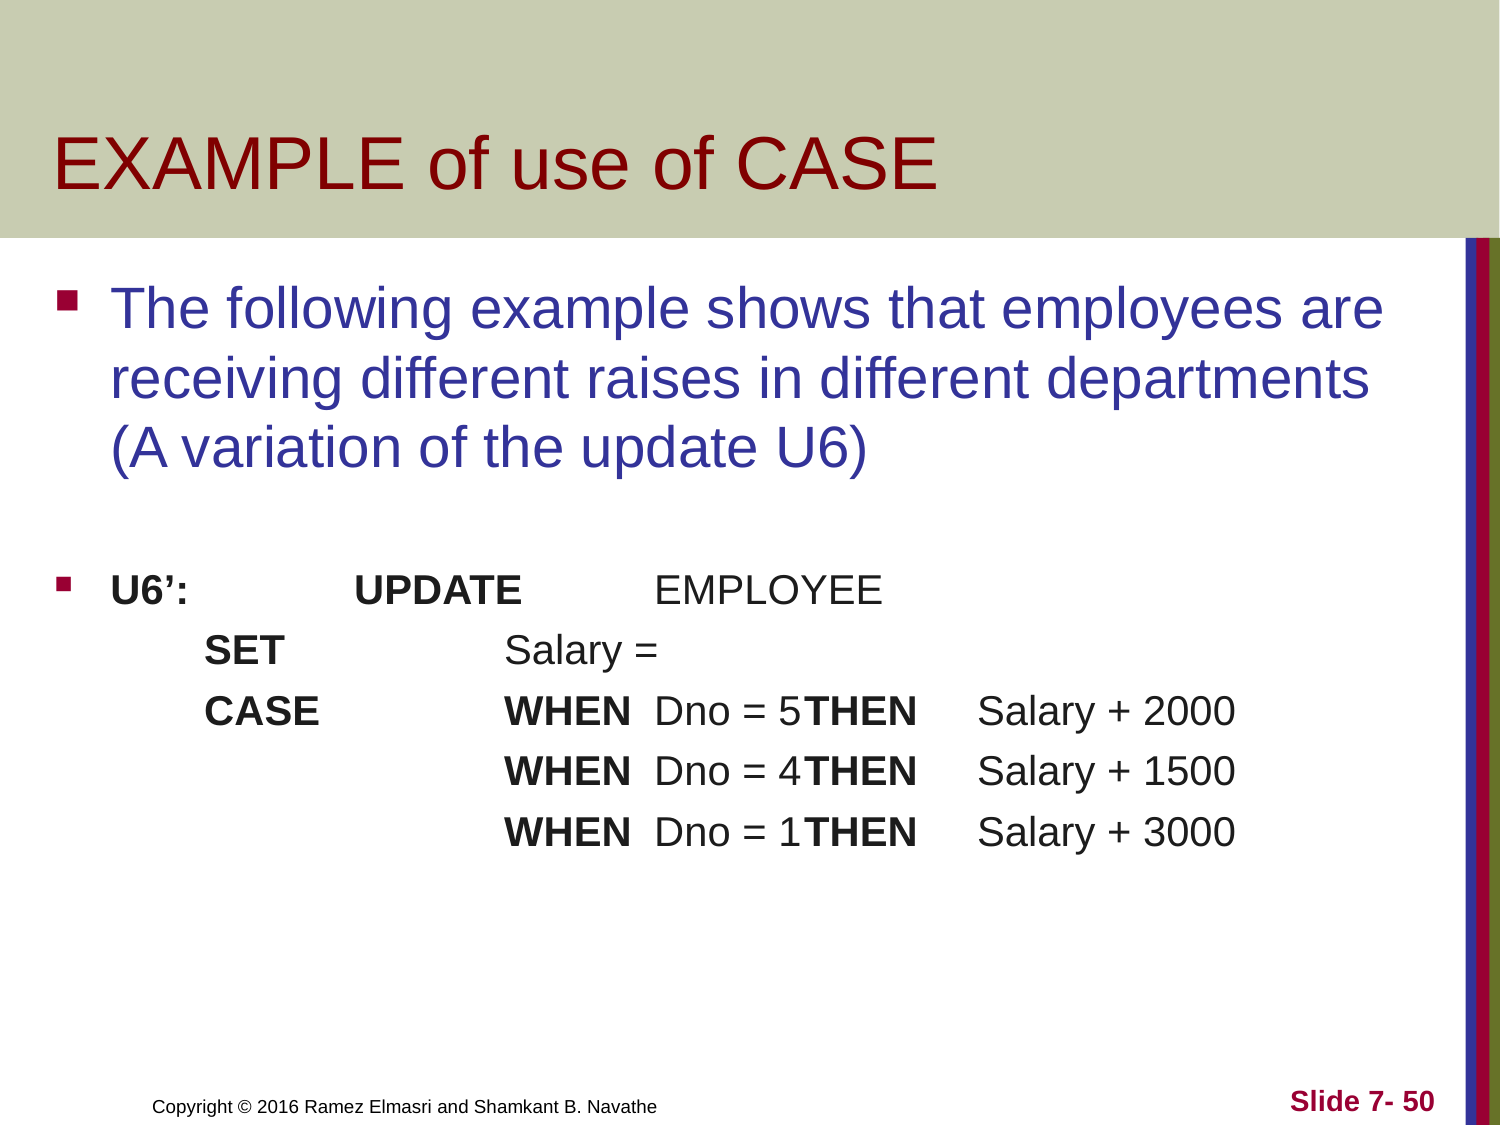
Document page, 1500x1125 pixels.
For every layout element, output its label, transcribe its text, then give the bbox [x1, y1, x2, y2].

title EXAMPLE of use of CASE [37, 49, 1317, 213]
list The following example shows that employees are receiving different raises in different departments (A variation of the update U6) U6’: UPDATE EMPLOYEE SET Salary = CASE WHEN Dno = 5 THEN Salary + 2000 WHEN Dno = 4 THEN Salary + 1500 WHEN Dno = 1 THEN Salary + 3000 [39, 262, 1400, 1013]
text_box Slide 7- <number> [1137, 1050, 1450, 1125]
